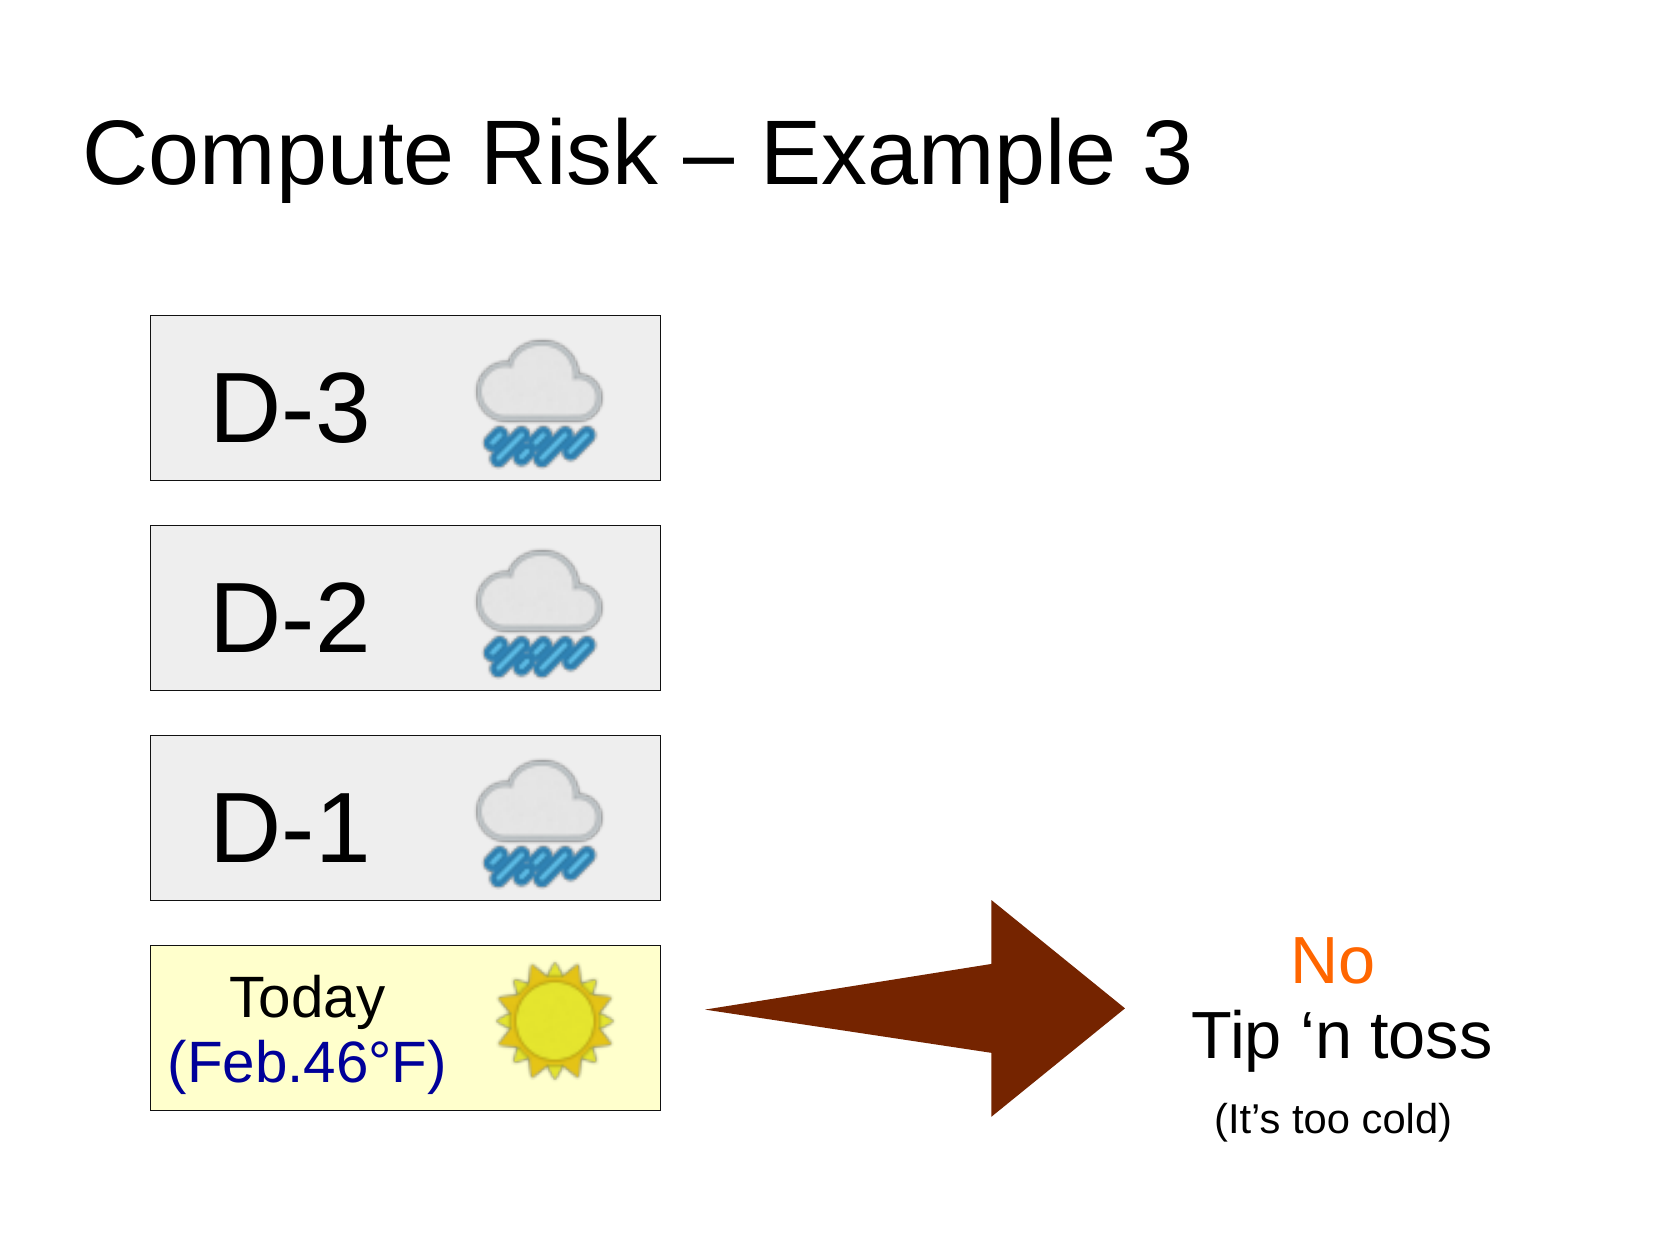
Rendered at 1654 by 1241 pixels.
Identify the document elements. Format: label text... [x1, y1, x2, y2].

title Compute Risk – Example 3 [82, 49, 1621, 257]
text_box No Tip ‘n toss (It’s too cold) [1125, 915, 1561, 1155]
picture [465, 749, 615, 900]
picture [480, 946, 629, 1096]
picture [465, 539, 615, 690]
text_box Today (Feb.46°F) [150, 957, 466, 1116]
text_box D-2 [195, 555, 406, 682]
text_box D-1 [195, 765, 406, 892]
text_box [150, 315, 1654, 1111]
picture [465, 329, 615, 480]
picture [705, 900, 1126, 1117]
text_box D-3 [195, 345, 406, 472]
